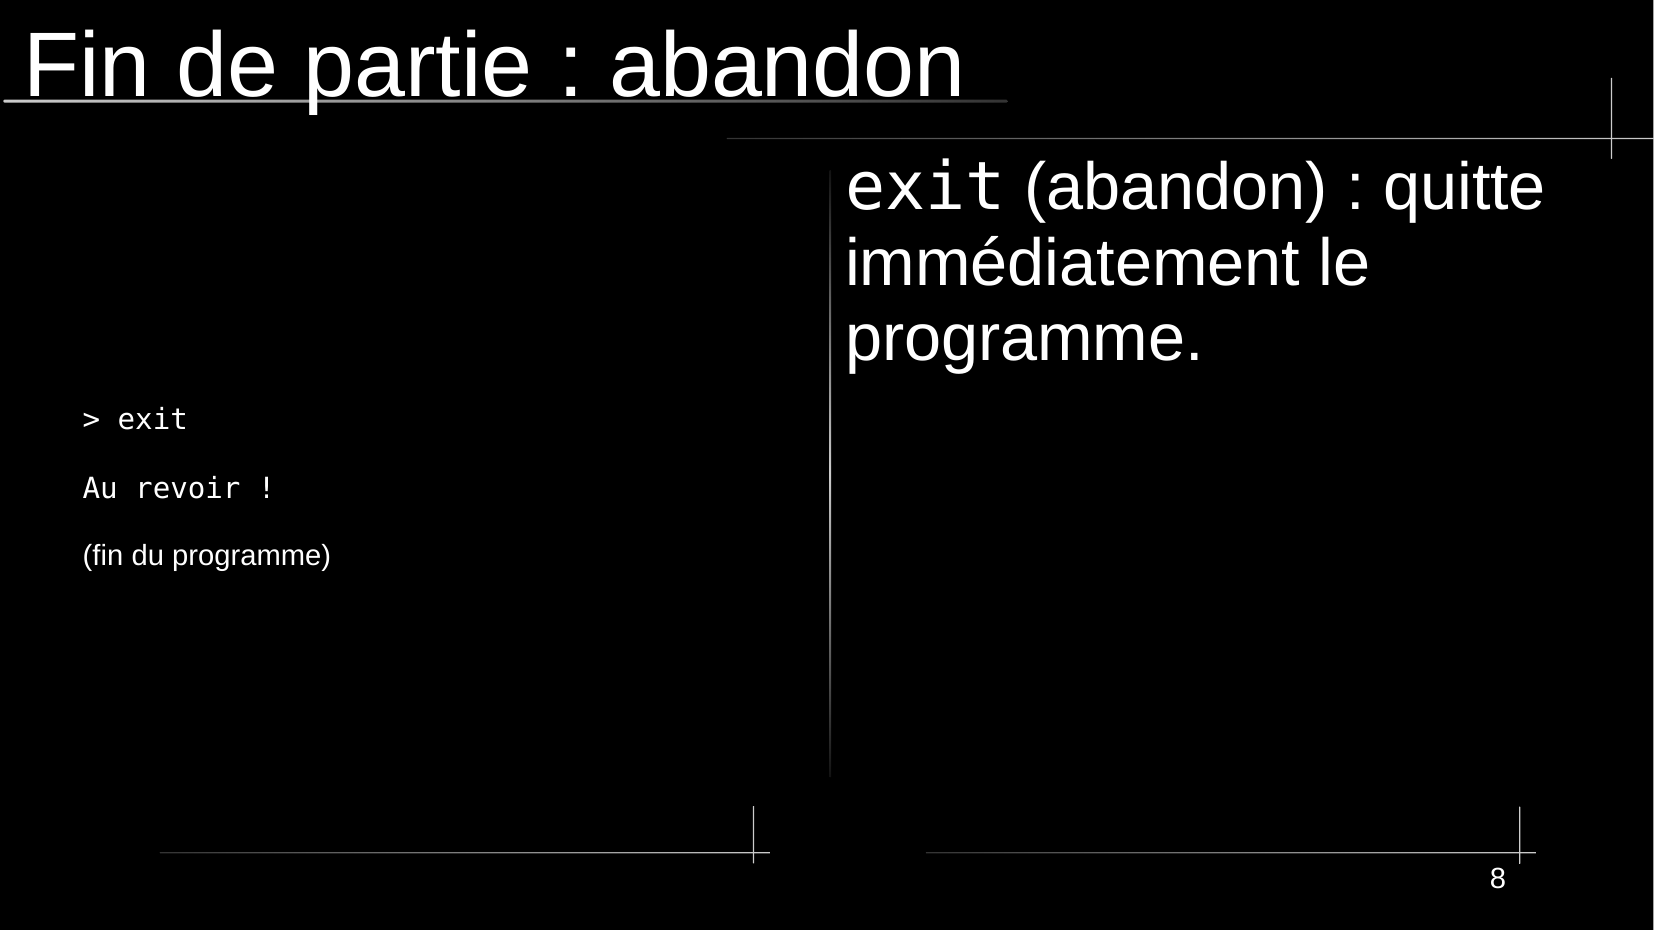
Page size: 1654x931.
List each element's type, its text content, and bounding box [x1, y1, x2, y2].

title Fin de partie : abandon [23, 11, 1589, 119]
list exit (abandon) : quitte immédiatement le programme. [845, 147, 1572, 857]
list > exit Au revoir ! (fin du programme) [82, 147, 809, 827]
